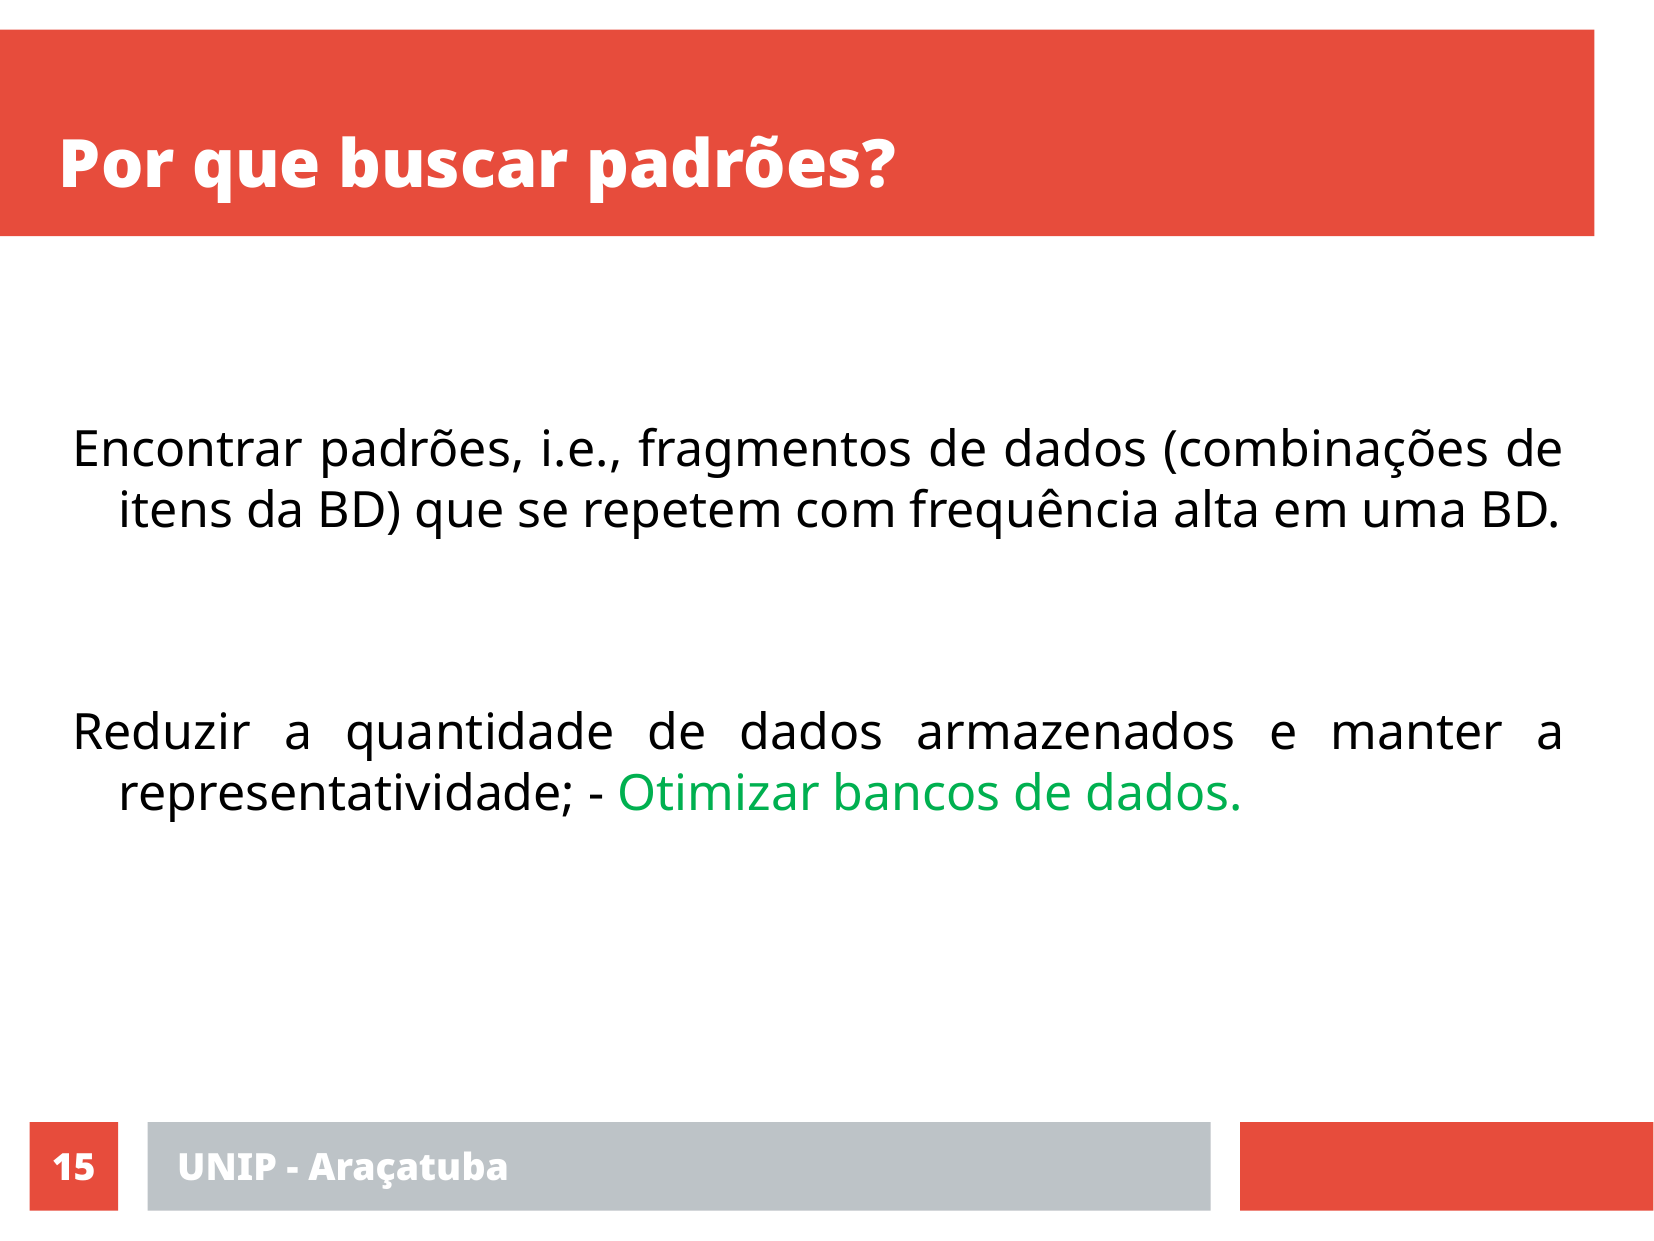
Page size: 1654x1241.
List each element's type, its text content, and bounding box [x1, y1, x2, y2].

list Encontrar padrões, i.e., fragmentos de dados (combinações de itens da BD) que se repetem com frequência alta em uma BD. Reduzir a quantidade de dados armazenados e manter a representatividade; - Otimizar bancos de dados. [59, 324, 1565, 1093]
title Por que buscar padrões? [59, 59, 1595, 207]
